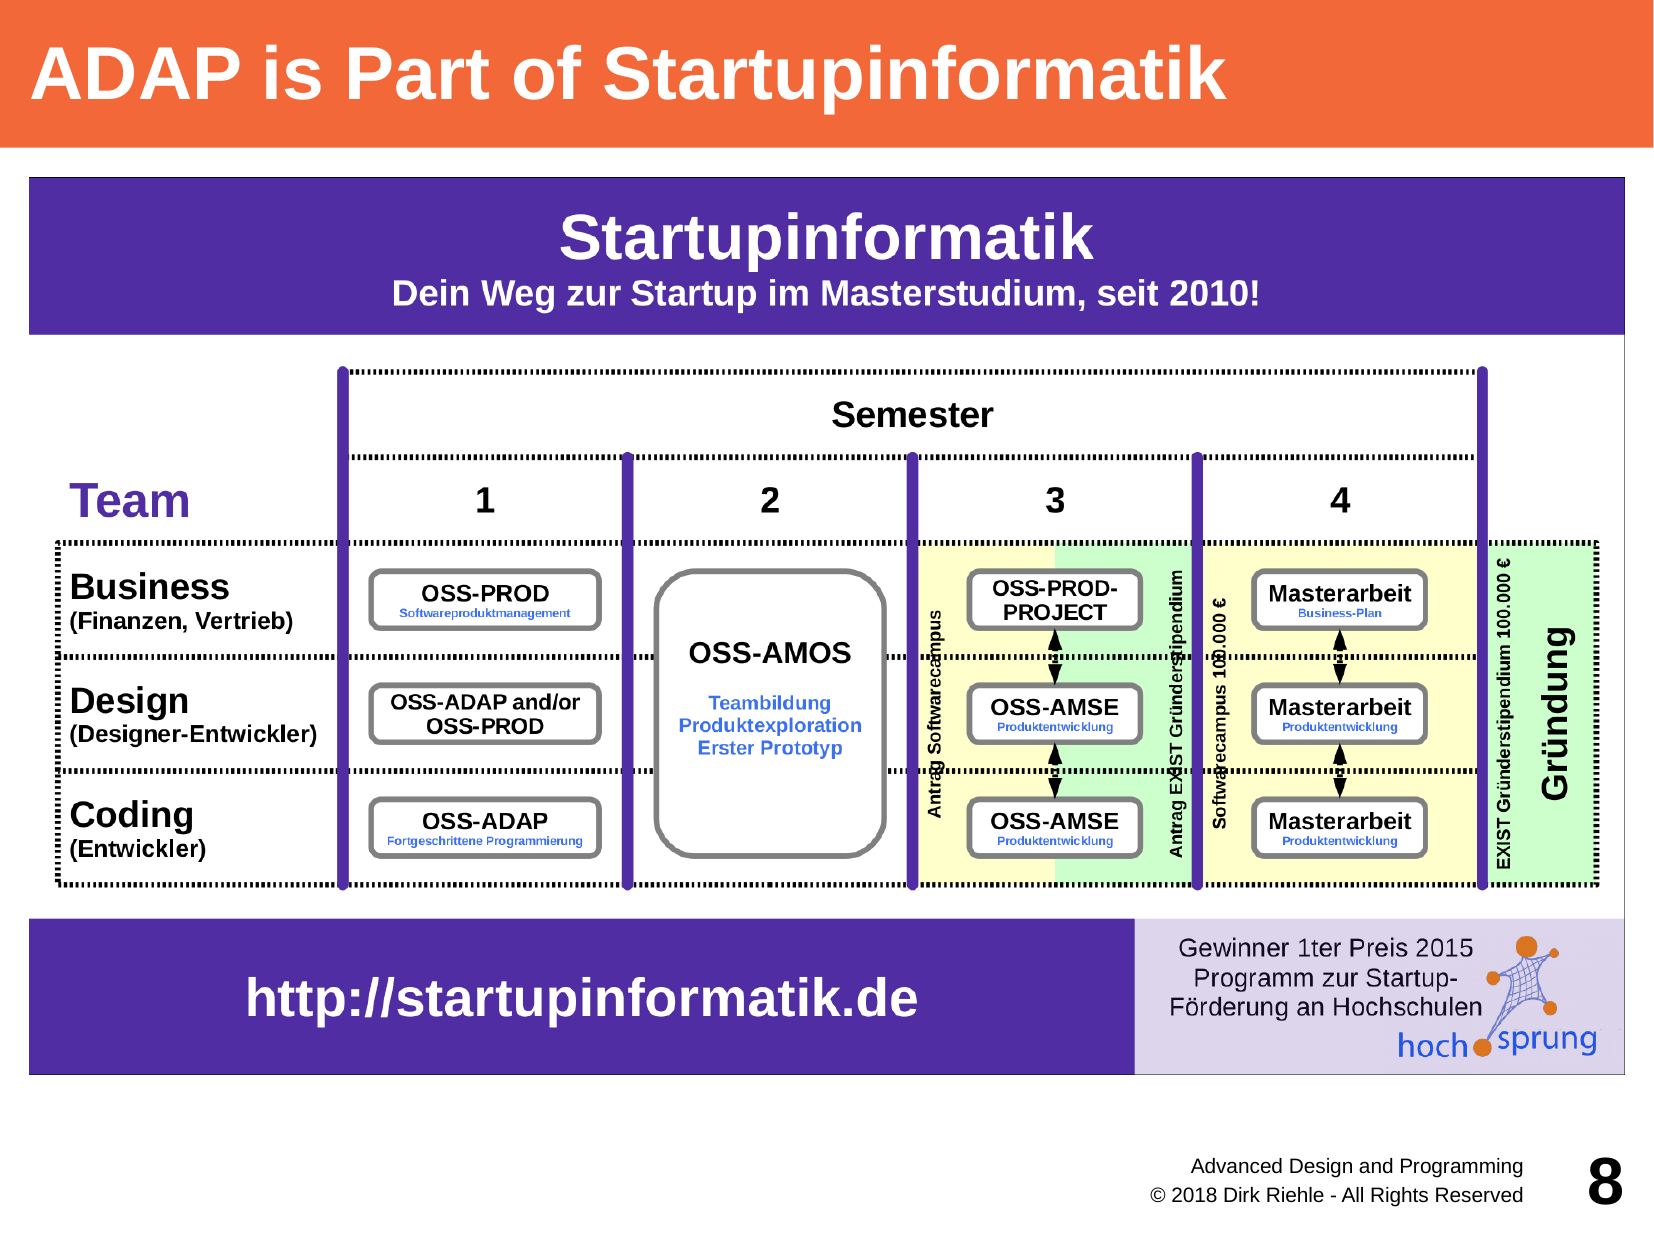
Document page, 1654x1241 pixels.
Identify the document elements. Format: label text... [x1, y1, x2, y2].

title ADAP is Part of Startupinformatik [0, 0, 1654, 148]
picture [29, 177, 1625, 1075]
